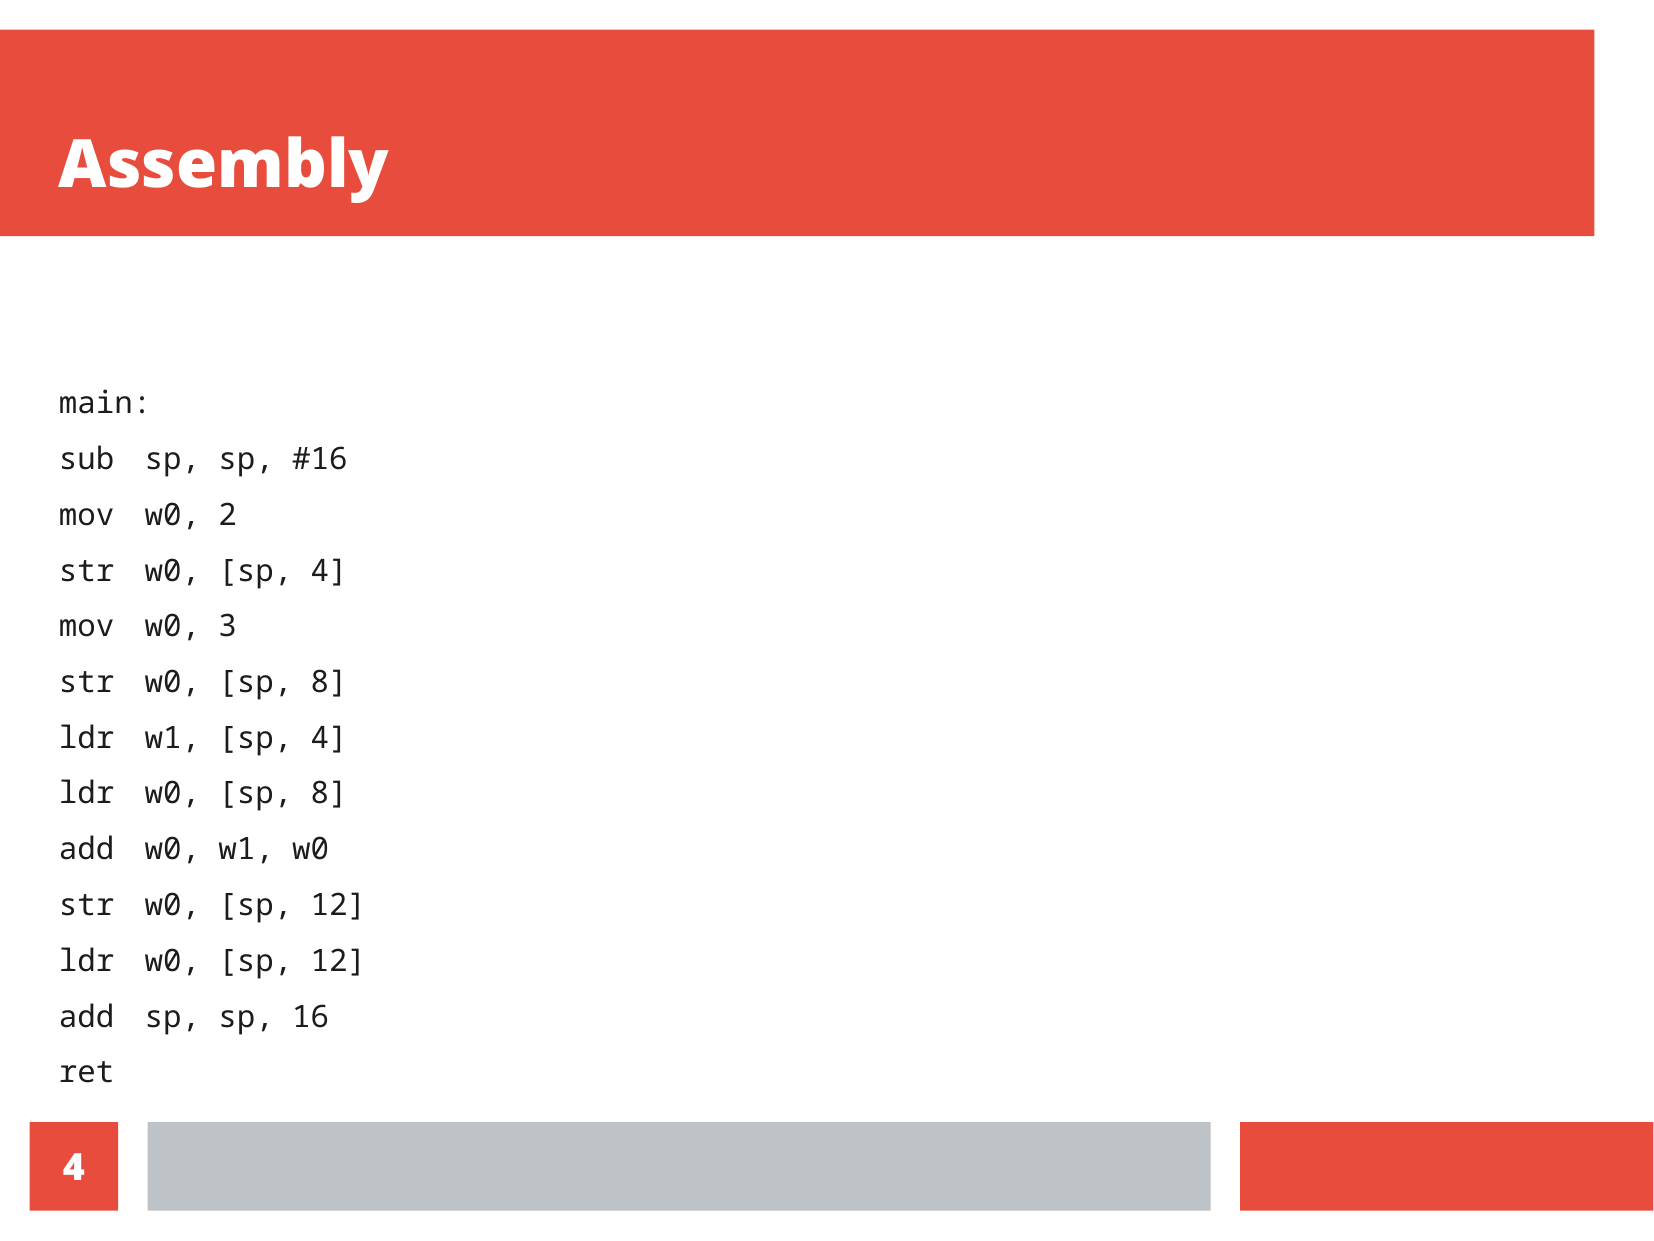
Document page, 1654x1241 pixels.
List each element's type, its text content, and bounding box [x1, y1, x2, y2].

list main: sub sp, sp, #16 mov w0, 2 str w0, [sp, 4] mov w0, 3 str w0, [sp, 8] ldr w1, [sp, 4] ldr w0, [sp, 8] add w0, w1, w0 str w0, [sp, 12] ldr w0, [sp, 12] add sp, sp, 16 ret [59, 324, 1565, 1093]
title Assembly [59, 59, 1595, 207]
